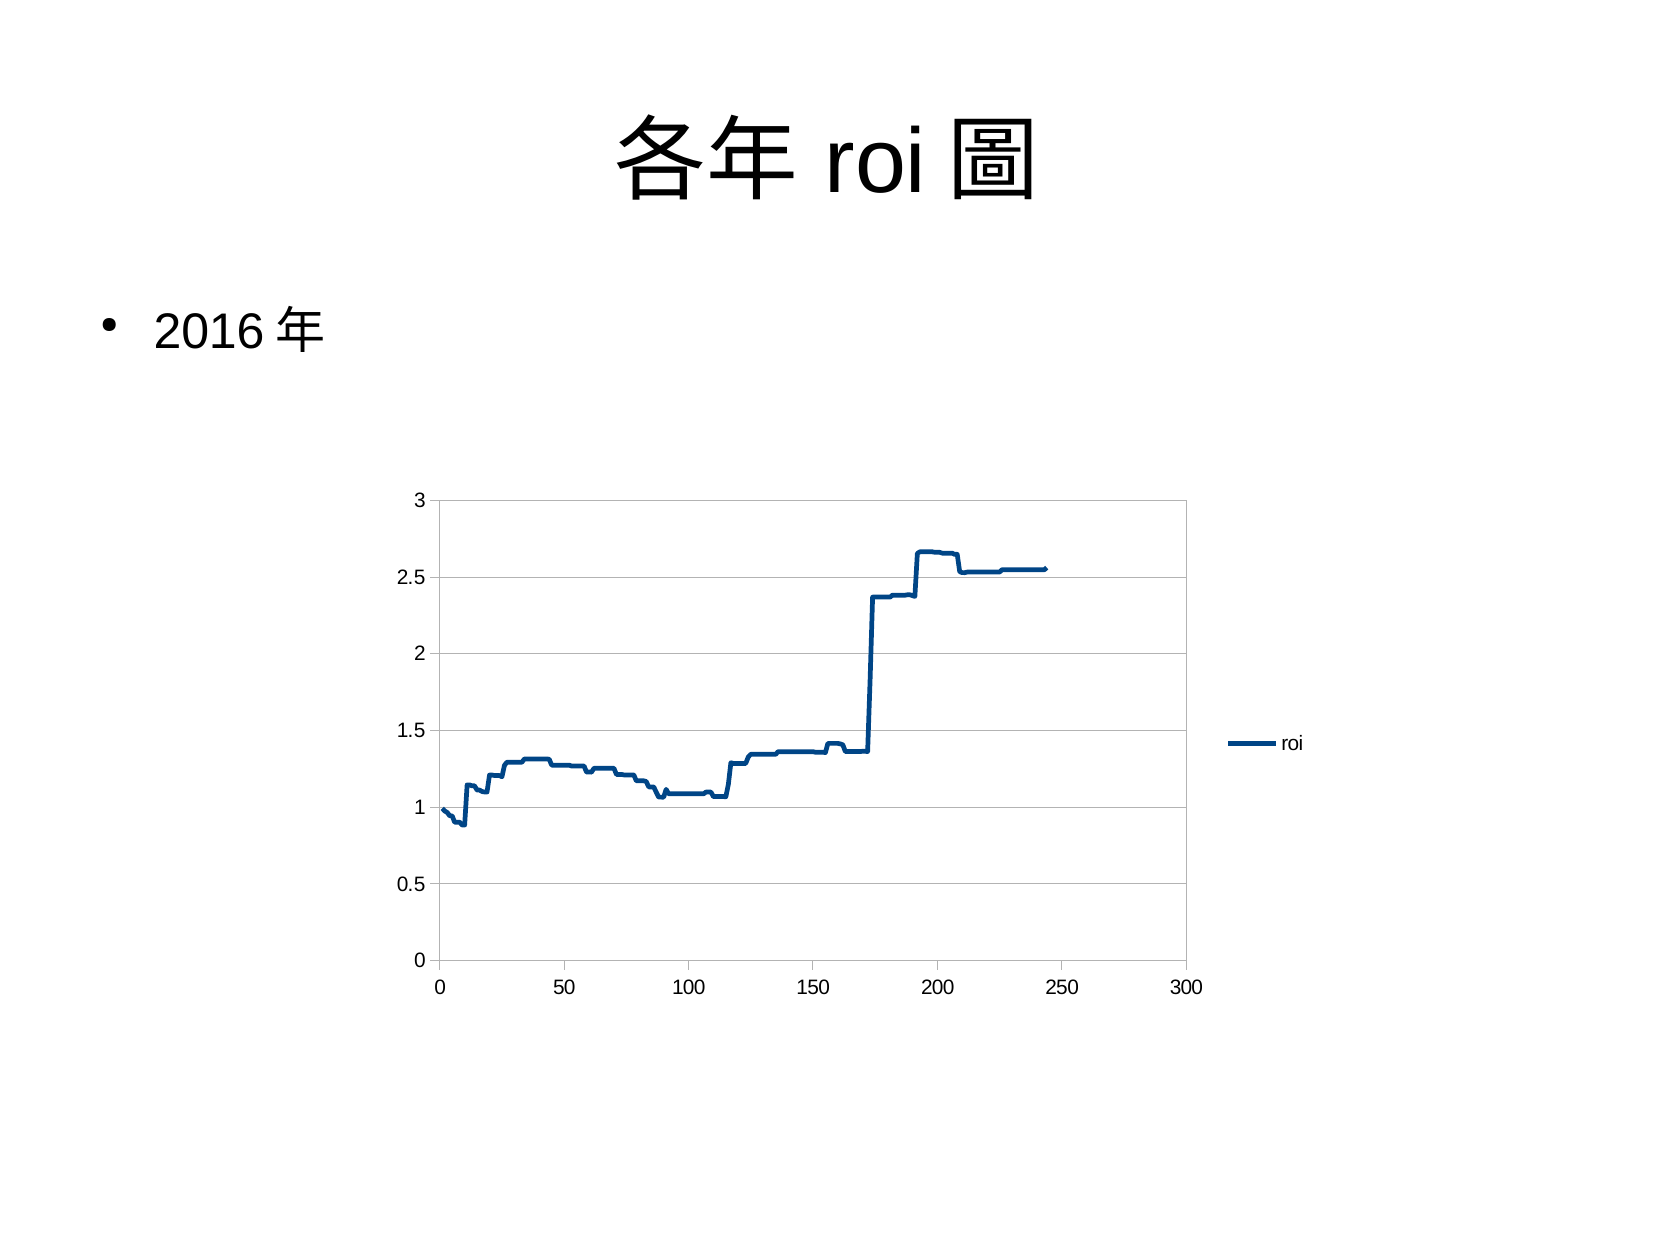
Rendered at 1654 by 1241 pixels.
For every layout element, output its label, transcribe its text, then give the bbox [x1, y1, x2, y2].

chart [377, 477, 1323, 1010]
title 各年roi圖 [82, 49, 1571, 257]
list 2016年 [82, 290, 1571, 1010]
